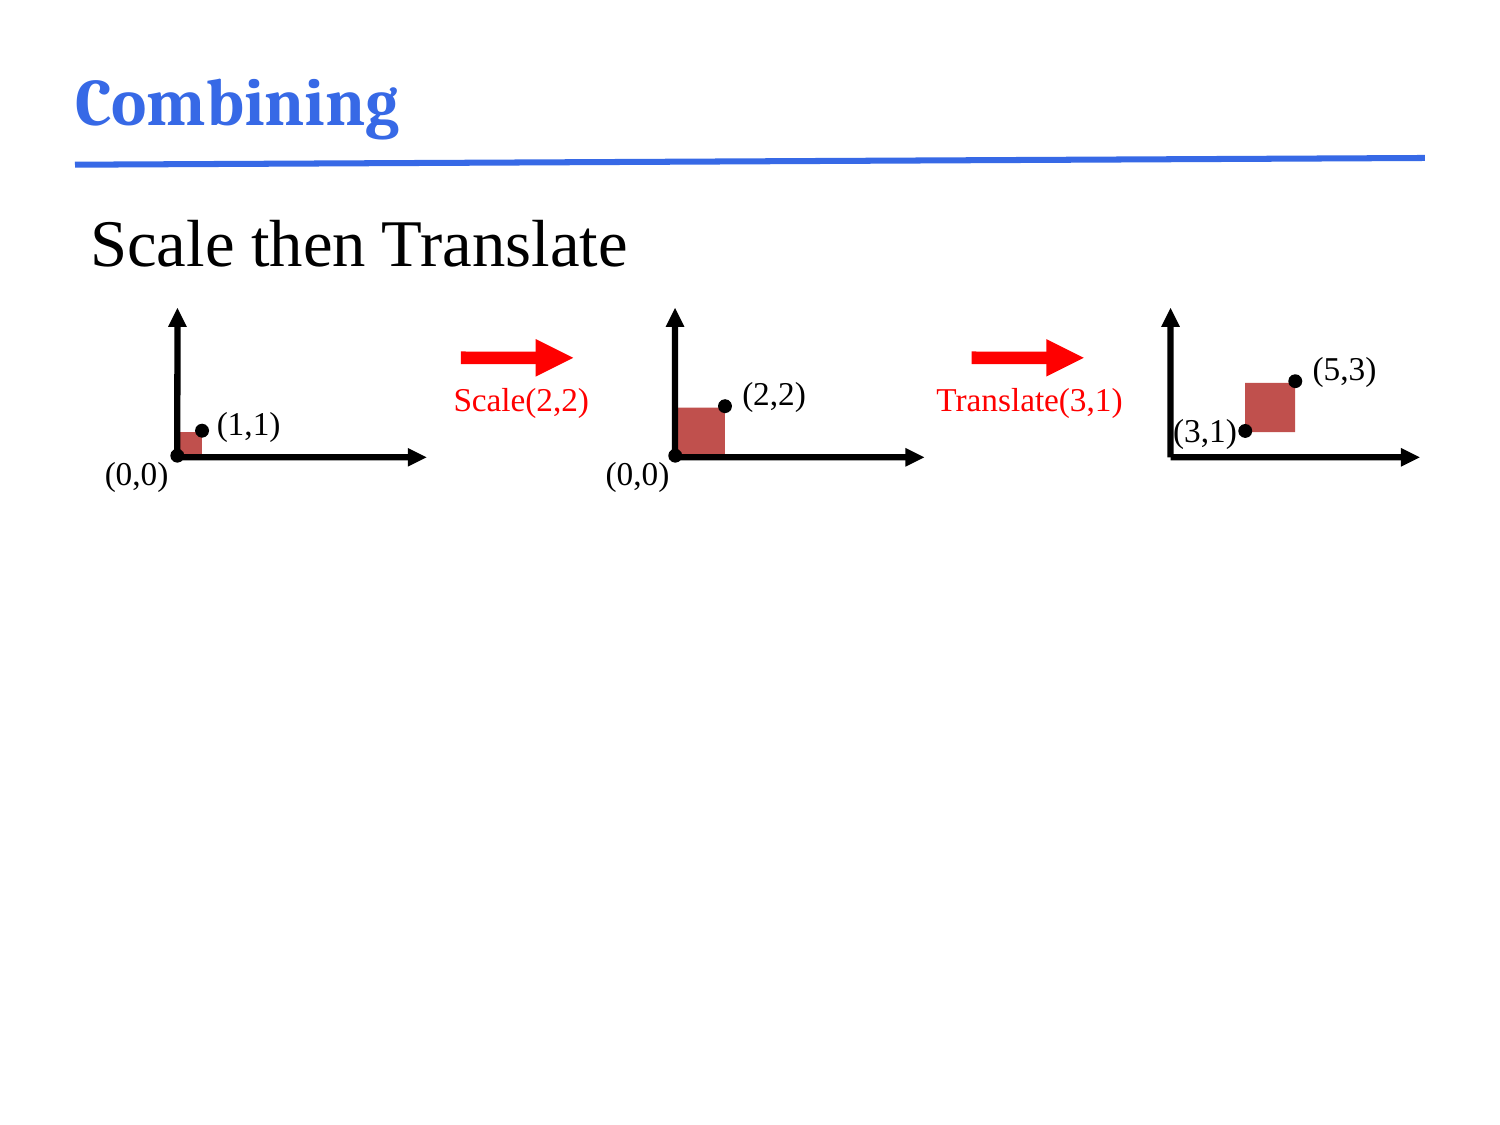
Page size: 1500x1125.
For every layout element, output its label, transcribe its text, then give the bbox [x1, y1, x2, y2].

text_box (2,2) [727, 364, 825, 420]
text_box [1245, 375, 1297, 433]
text_box (5,3) [1297, 339, 1395, 395]
text_box (3,1) [1174, 402, 1256, 454]
text_box Translate(3,1) [921, 370, 1156, 426]
text_box (0,0) [590, 444, 688, 500]
text_box Scale then Translate [75, 198, 644, 288]
text_box [679, 399, 727, 454]
text_box (0,0) [90, 444, 187, 500]
text_box (3,1) [1158, 402, 1167, 457]
text_box [181, 424, 202, 454]
title Combining [75, 9, 1351, 198]
text_box Scale(2,2) [438, 370, 623, 426]
text_box (1,1) [202, 395, 299, 450]
